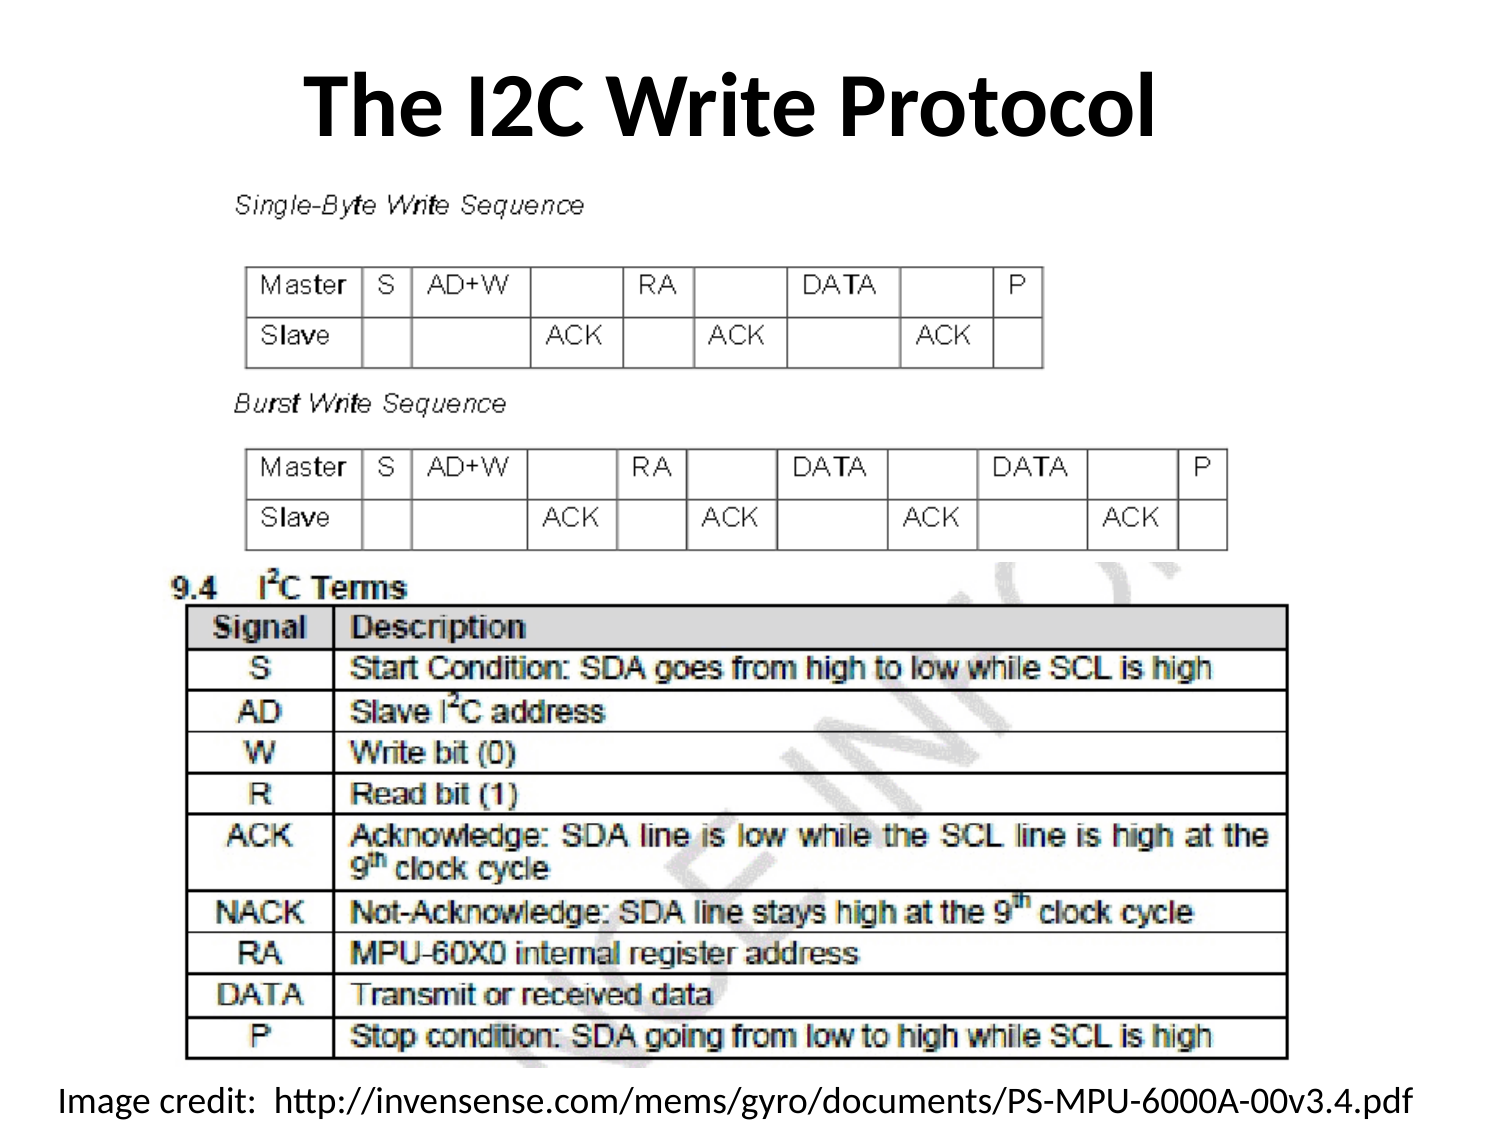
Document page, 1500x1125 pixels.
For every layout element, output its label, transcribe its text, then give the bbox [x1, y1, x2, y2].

picture [225, 187, 1238, 561]
title The I2C Write Protocol [56, 5, 1407, 194]
text_box Image credit: http://invensense.com/mems/gyro/documents/PS-MPU-6000A-00v3.4.pdf [42, 1068, 1430, 1125]
picture [162, 562, 1300, 1068]
